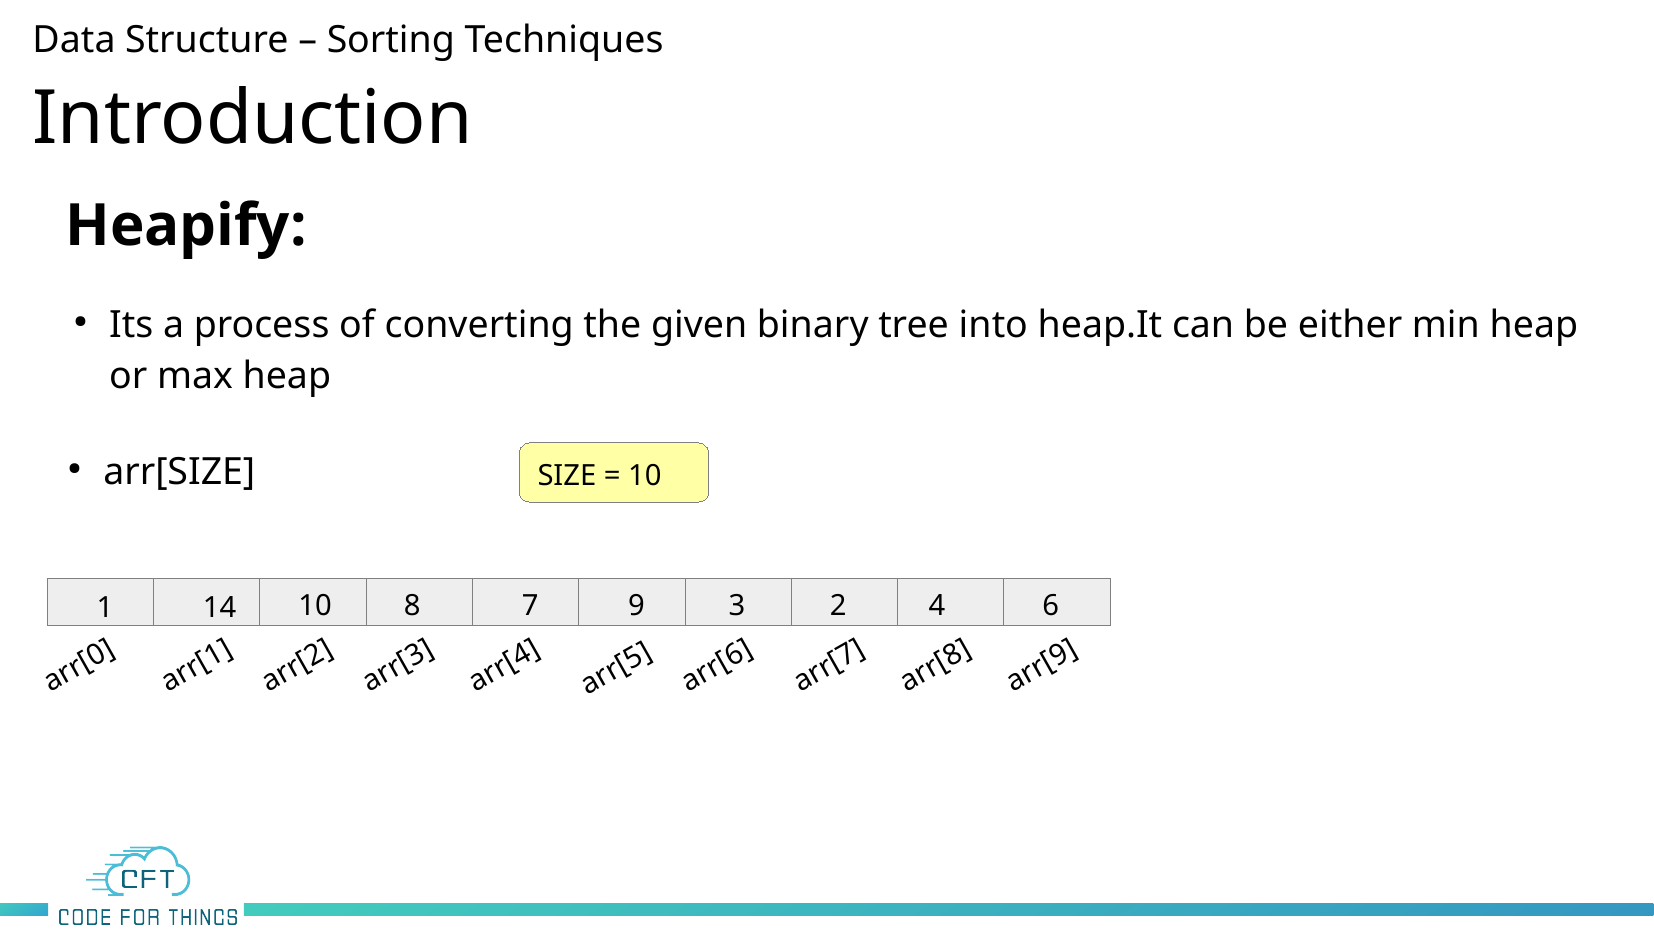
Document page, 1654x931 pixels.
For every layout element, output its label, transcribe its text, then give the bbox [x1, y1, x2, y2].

text_box [981, 578, 1027, 626]
text_box [47, 578, 81, 626]
text_box arr[5] [556, 605, 697, 721]
text_box 10 [283, 576, 351, 626]
text_box 14 [188, 578, 255, 628]
text_box 8 [388, 576, 456, 626]
text_box 1 [81, 578, 130, 628]
text_box arr[6] [662, 602, 798, 718]
text_box [456, 578, 507, 626]
text_box arr[4] [447, 603, 585, 718]
text_box arr[9] [980, 605, 1123, 718]
title Data Structure – Sorting Techniques Introduction [32, 12, 1184, 166]
text_box 3 [713, 576, 762, 626]
text_box [556, 578, 613, 626]
text_box Heapify: [35, 175, 449, 278]
text_box [882, 578, 913, 626]
text_box [255, 578, 283, 626]
text_box arr[0] [18, 602, 159, 718]
picture [59, 846, 237, 925]
text_box 6 [1027, 576, 1095, 626]
text_box [519, 442, 709, 503]
text_box 7 [507, 576, 556, 626]
text_box [662, 578, 713, 626]
text_box arr[8] [878, 602, 1013, 718]
text_box arr[3] [337, 614, 479, 718]
text_box 2 [815, 576, 882, 626]
text_box [1095, 578, 1111, 626]
text_box SIZE = 10 [522, 446, 703, 497]
text_box arr[7] [770, 605, 910, 718]
text_box arr[1] [135, 614, 273, 718]
text_box [130, 578, 188, 626]
text_box arr[SIZE] [53, 437, 298, 503]
text_box [351, 578, 388, 626]
text_box arr[2] [236, 606, 373, 718]
text_box Its a process of converting the given binary tree into heap.It can be either min heap or max heap [59, 290, 1619, 392]
text_box 9 [613, 576, 662, 626]
text_box 4 [913, 576, 981, 626]
text_box [762, 578, 815, 626]
